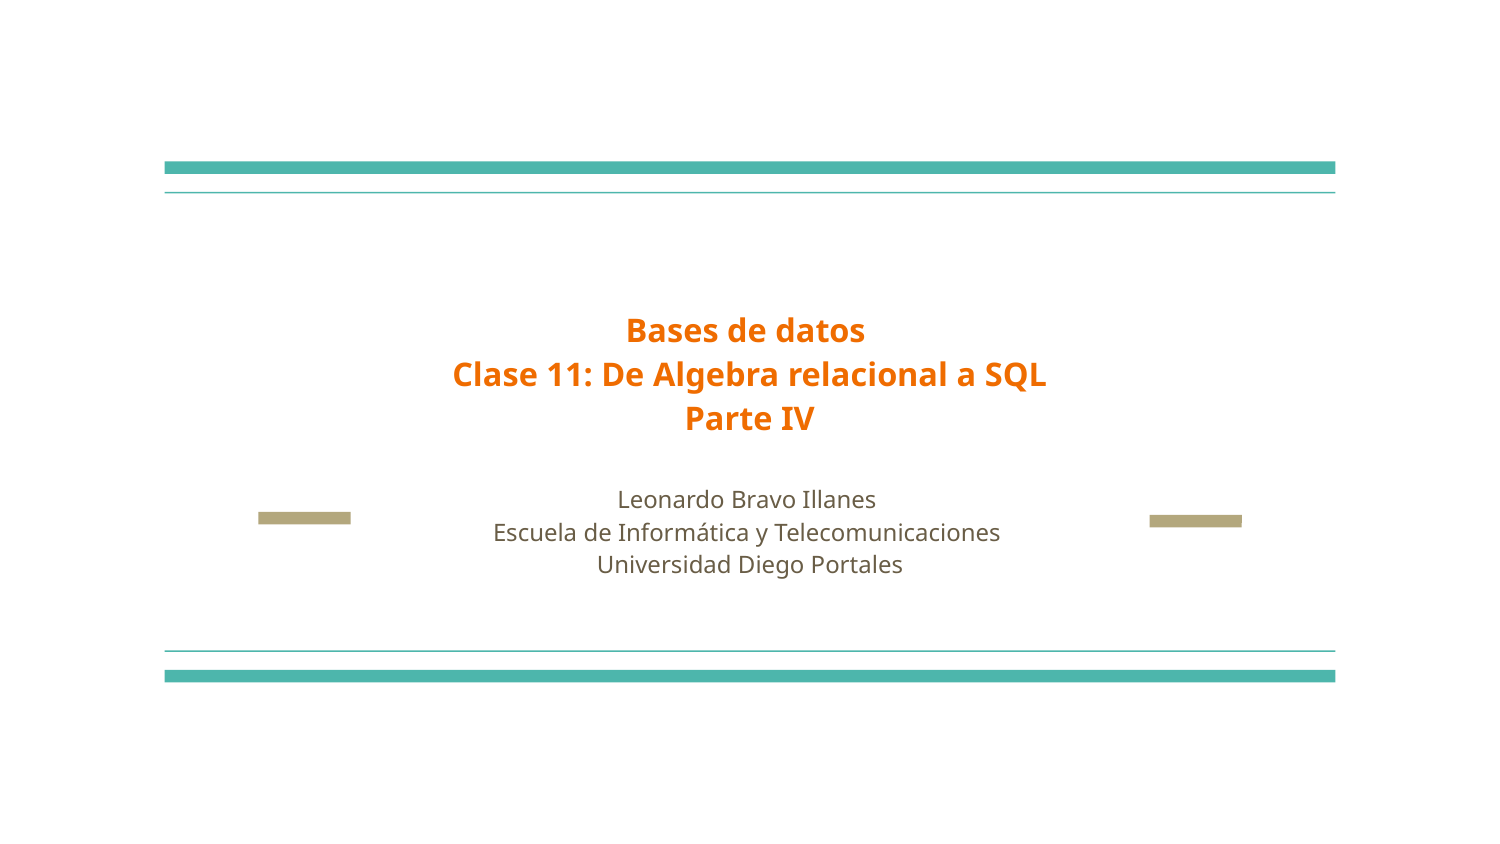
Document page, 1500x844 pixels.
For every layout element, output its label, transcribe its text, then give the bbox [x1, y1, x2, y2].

subtitle Leonardo Bravo Illanes Escuela de Informática y Telecomunicaciones Universidad Diego Portales [350, 467, 1150, 598]
title Bases de datos Clase 11: De Algebra relacional a SQL Parte IV [164, 287, 1336, 456]
